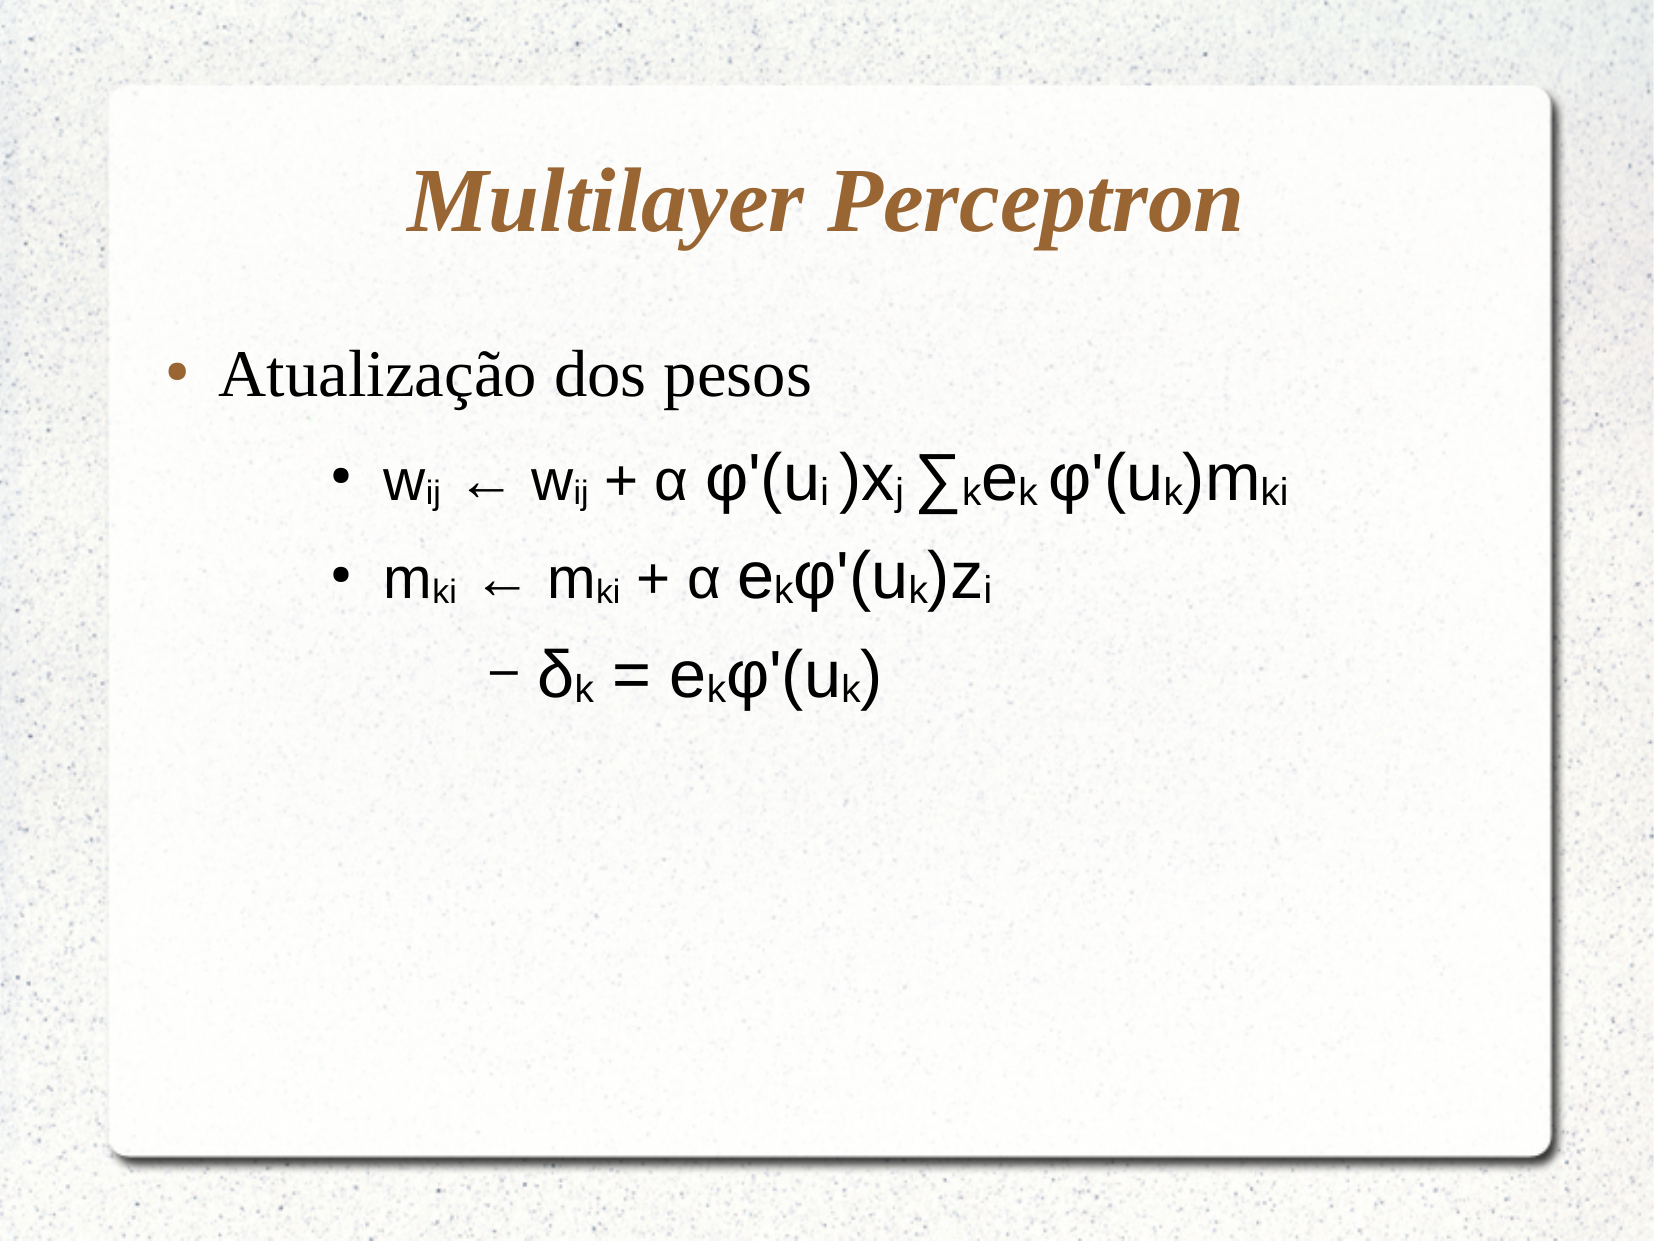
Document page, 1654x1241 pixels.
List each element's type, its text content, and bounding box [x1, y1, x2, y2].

picture [0, 0, 1654, 1241]
list Atualização dos pesos wij ← wij + α φ'(ui )xj ∑kek φ'(uk)mki mki ← mki + α ekφ'(uk)zi δk = ekφ'(uk) [147, 336, 1506, 1241]
title Multilayer Perceptron [118, 96, 1536, 304]
